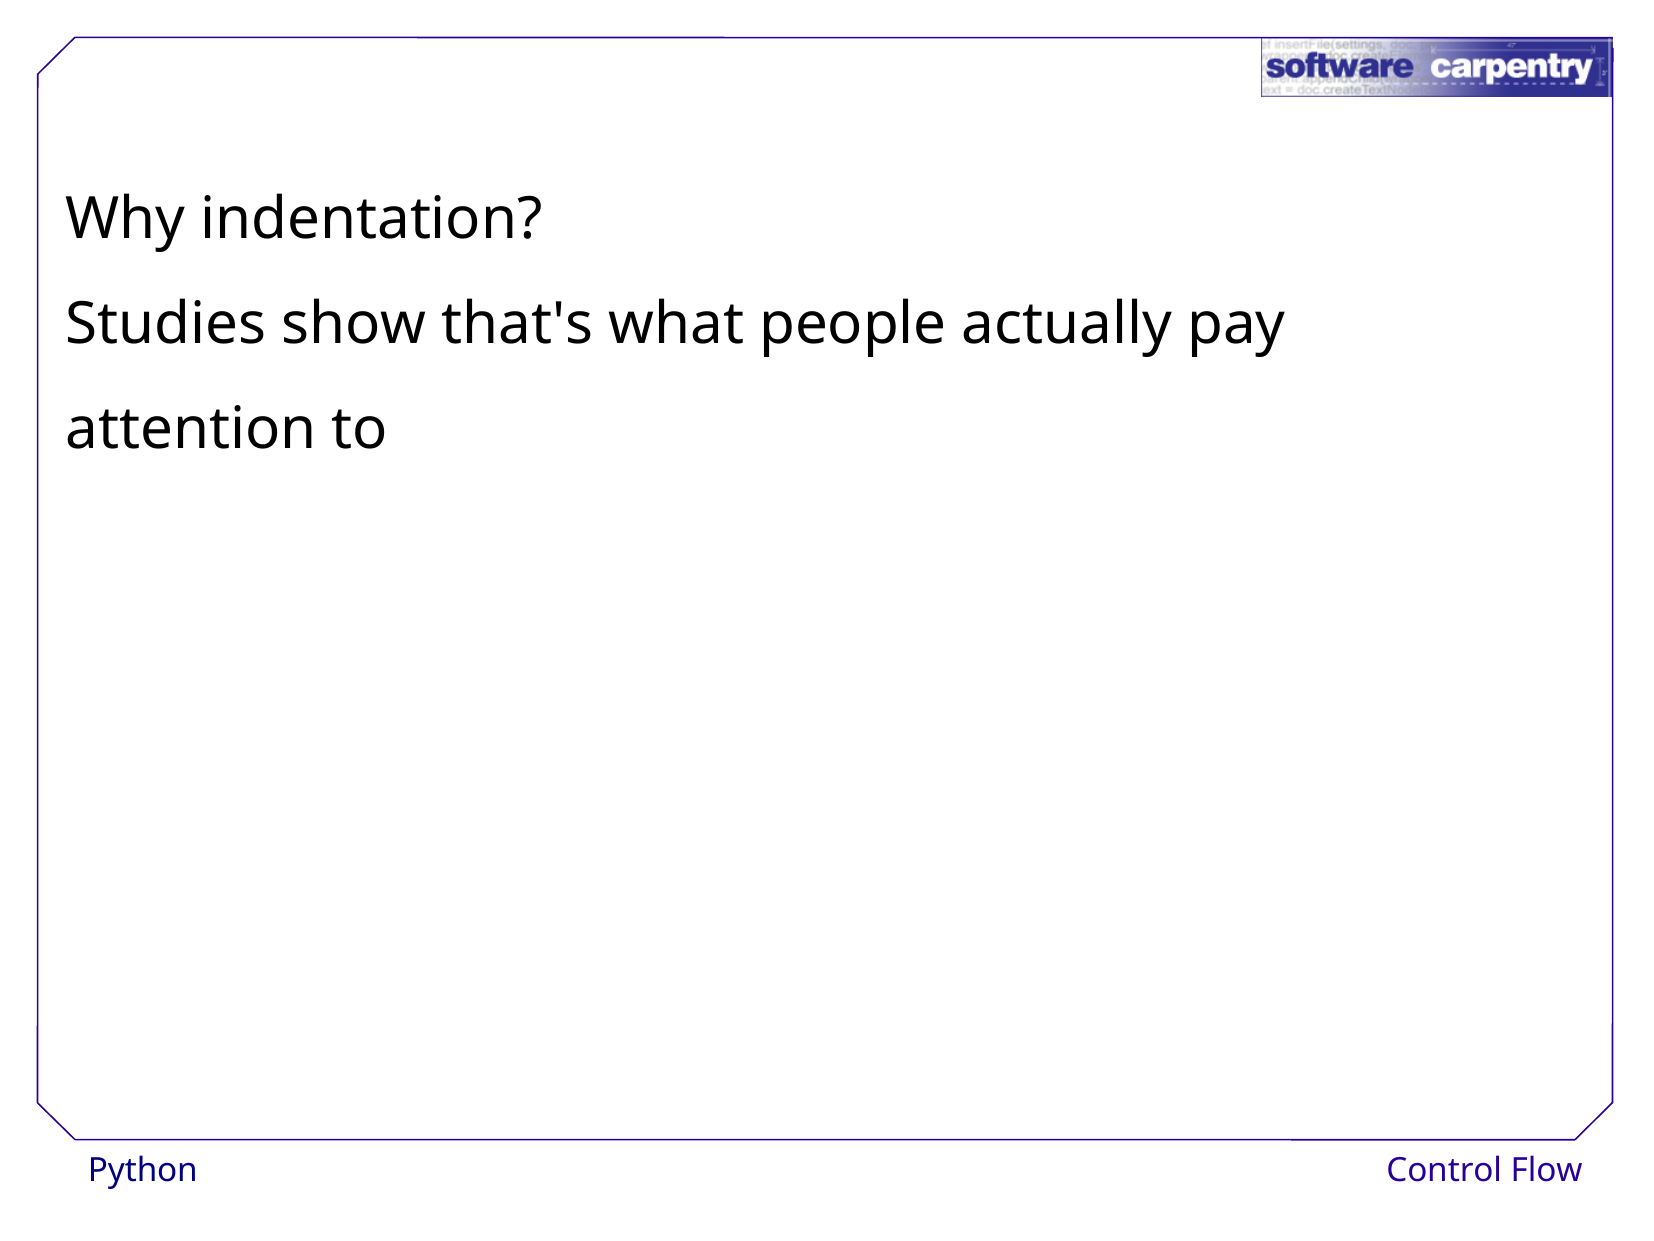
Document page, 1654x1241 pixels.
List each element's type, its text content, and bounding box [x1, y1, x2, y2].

text_box Why indentation? Studies show that's what people actually pay attention to [50, 138, 1451, 469]
picture [1261, 39, 1613, 97]
